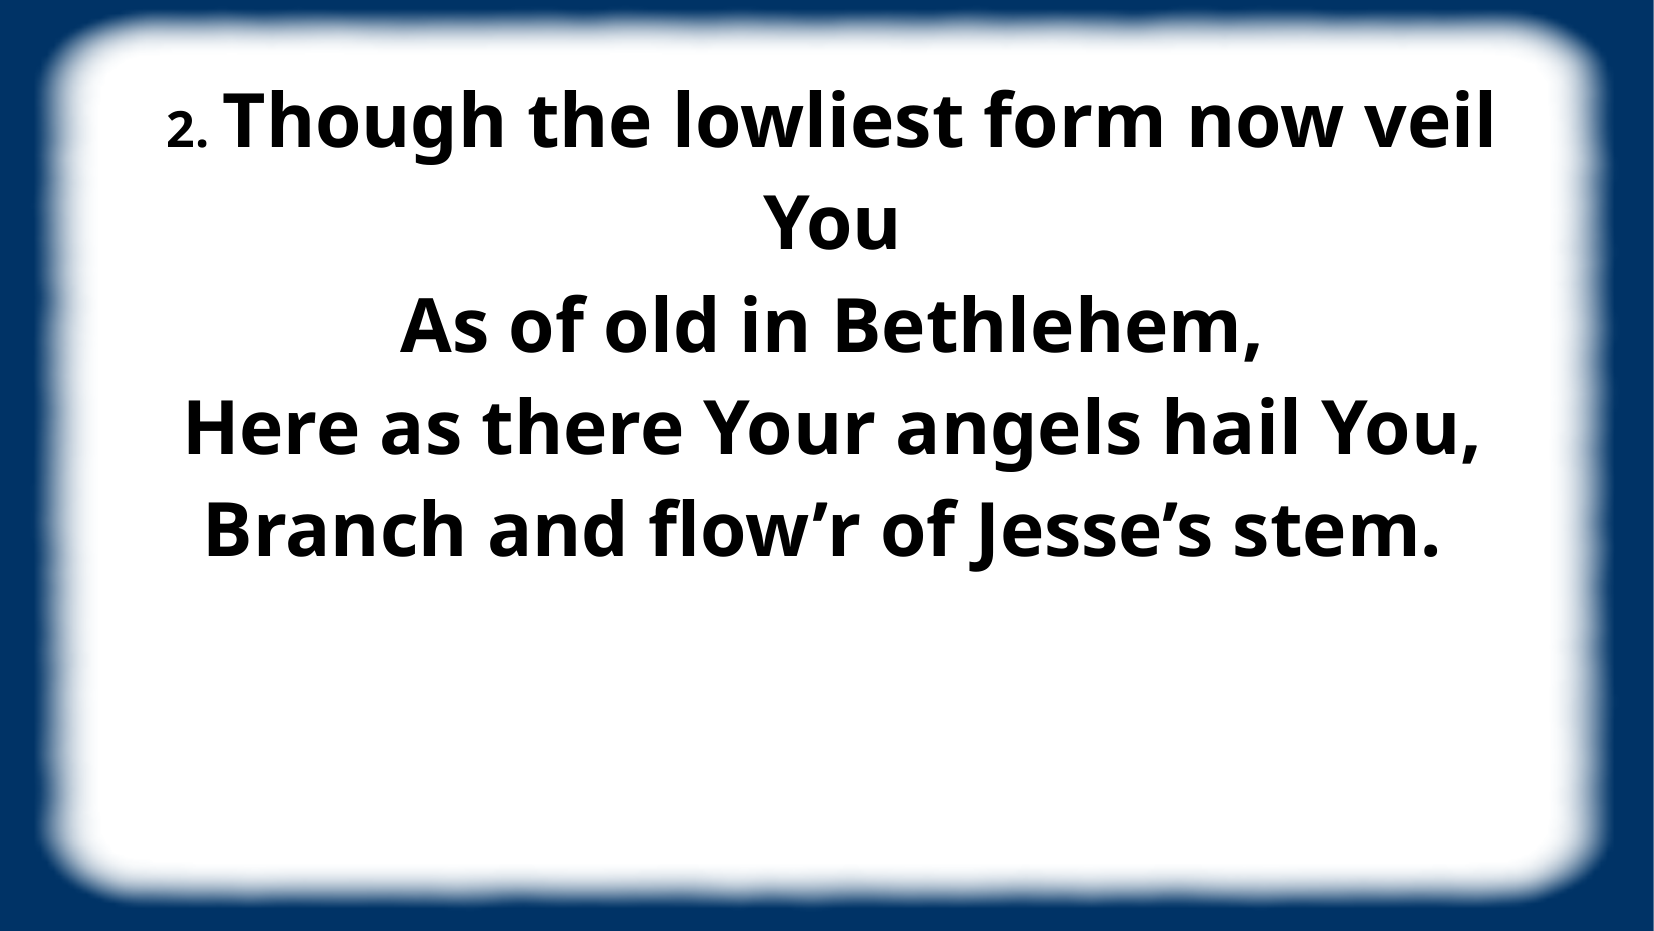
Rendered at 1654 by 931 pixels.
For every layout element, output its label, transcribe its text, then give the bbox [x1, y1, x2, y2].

text_box 2. Though the lowliest form now veil You As of old in Bethlehem, Here as there Your angels hail You, Branch and flow’r of Jesse’s stem. [75, 60, 1591, 574]
picture [0, 0, 1654, 931]
